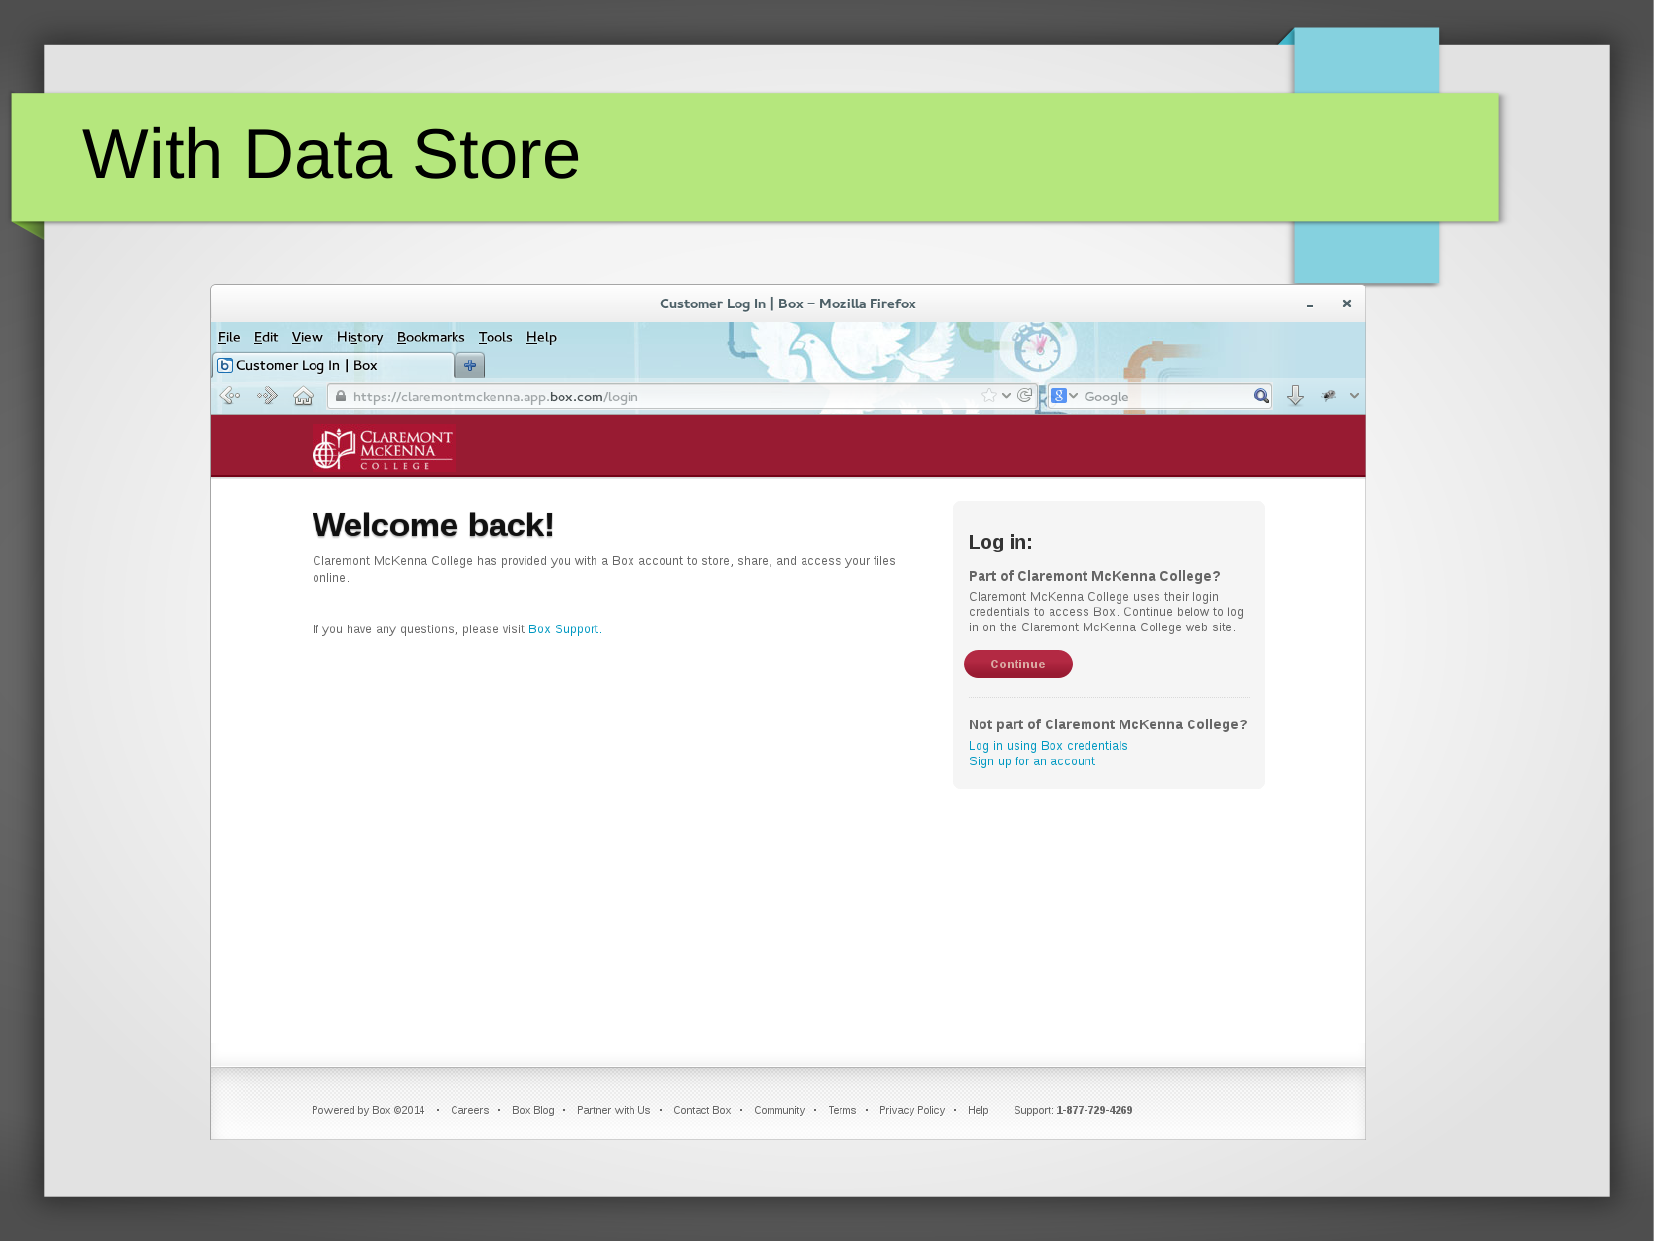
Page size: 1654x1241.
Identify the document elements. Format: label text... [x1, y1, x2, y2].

title With Data Store [82, 94, 1264, 213]
picture [0, 0, 1654, 1241]
